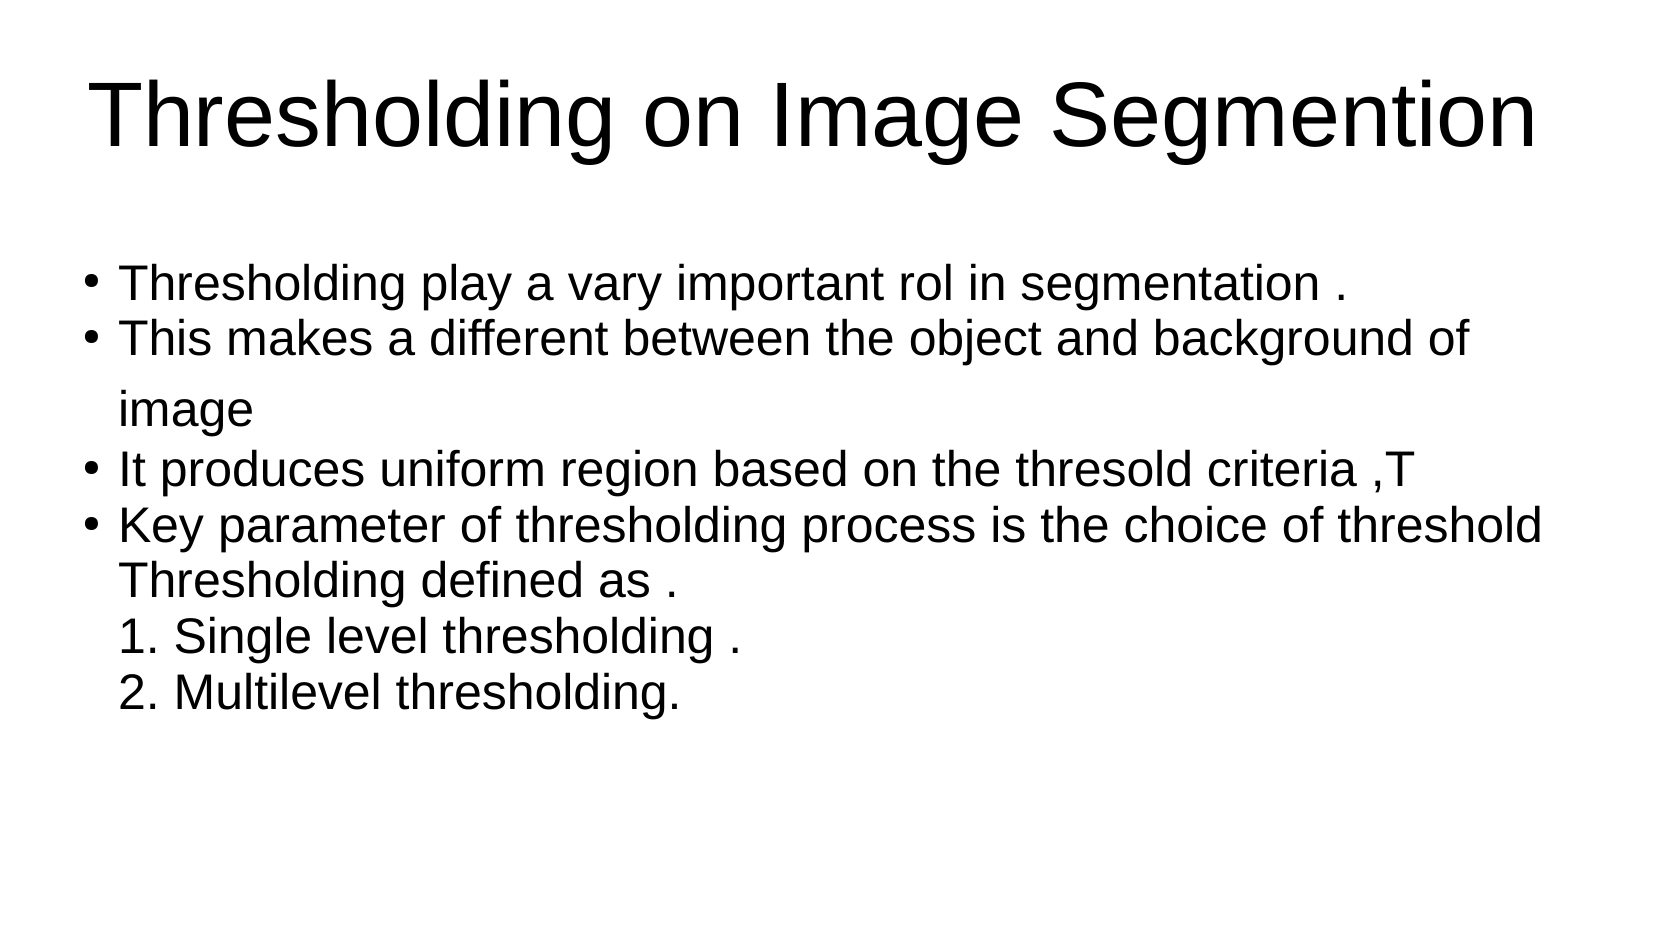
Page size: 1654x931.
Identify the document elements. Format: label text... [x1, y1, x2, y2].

subtitle Thresholding play a vary important rol in segmentation . This makes a different between the object and background of image It produces uniform region based on the thresold criteria ,T Key parameter of thresholding process is the choice of threshold Thresholding defined as . 1. Single level thresholding . 2. Multilevel thresholding. [82, 217, 1571, 758]
title Thresholding on Image Segmention [82, 37, 1571, 193]
